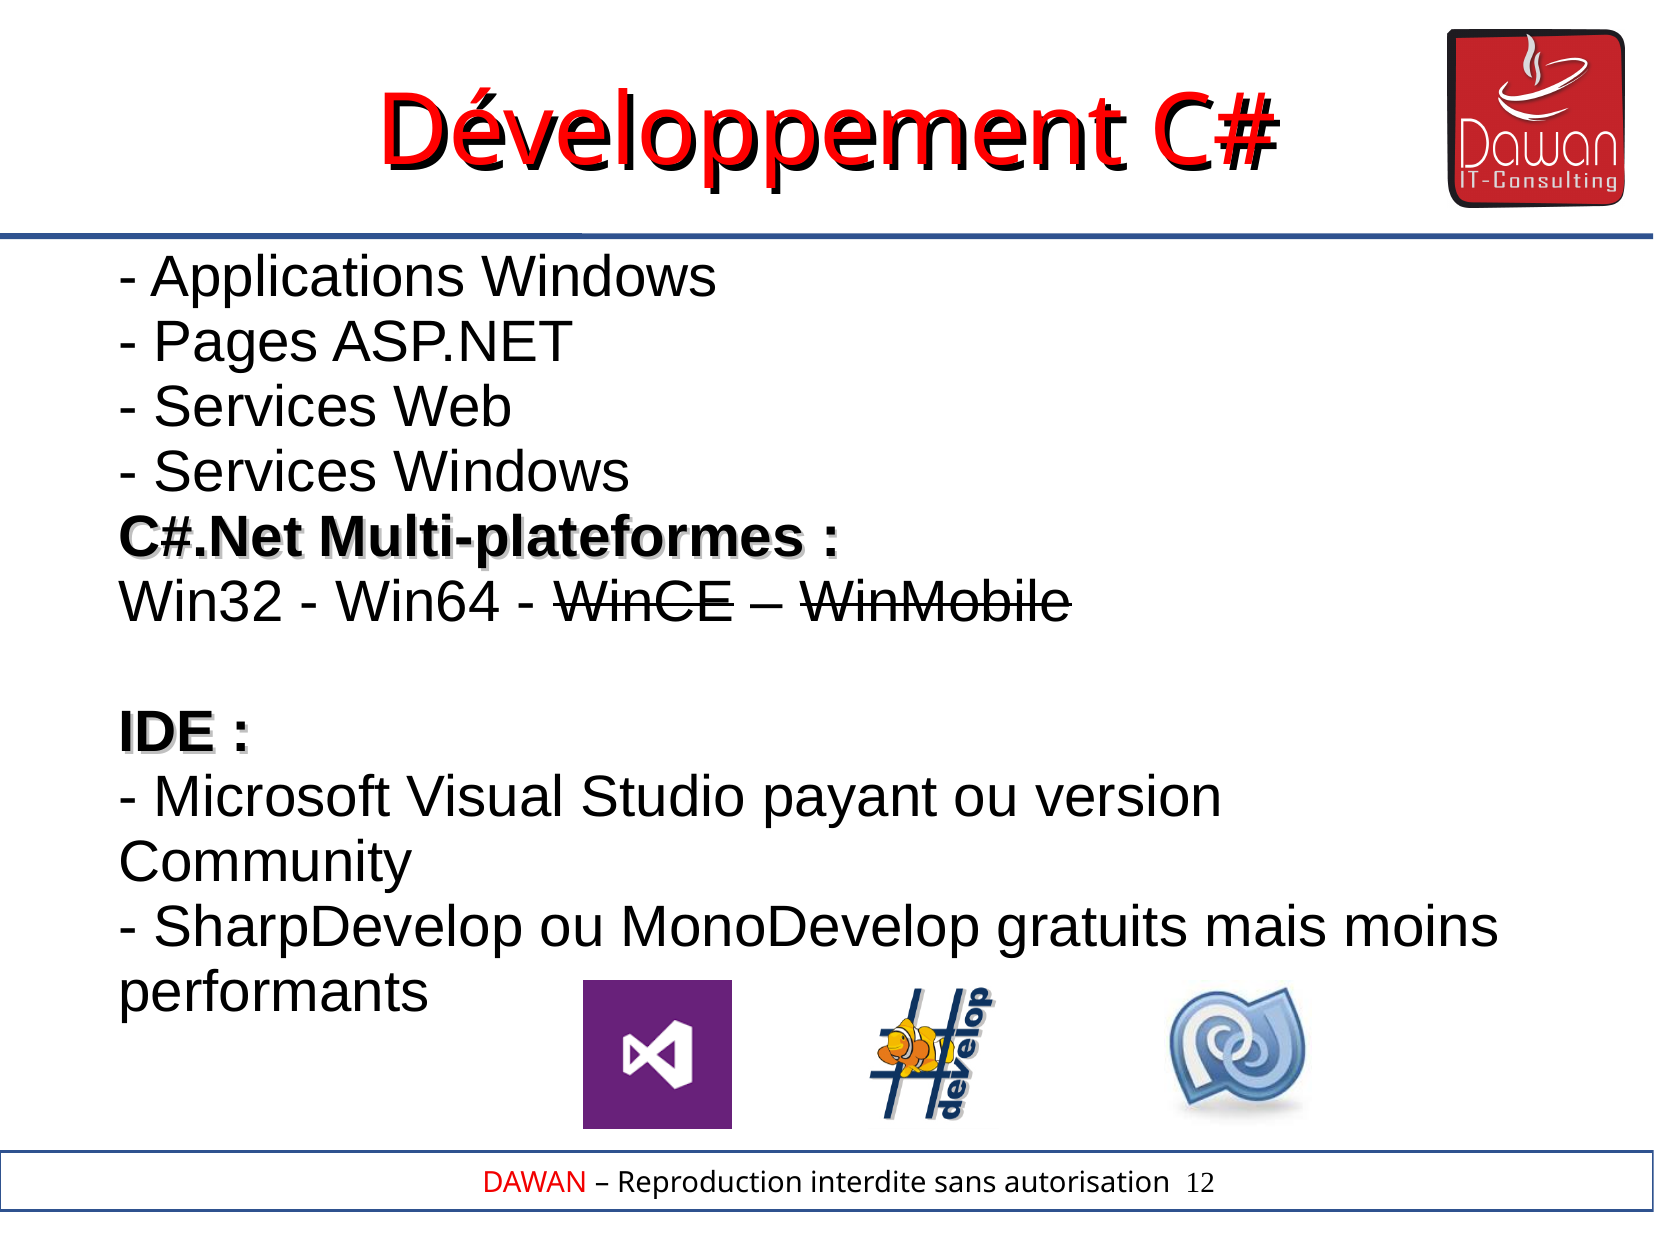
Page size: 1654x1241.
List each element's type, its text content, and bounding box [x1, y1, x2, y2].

text_box Développement C# [88, 50, 1565, 182]
text_box [1185, 1163, 1565, 1228]
picture [1164, 980, 1312, 1129]
picture [868, 980, 999, 1129]
text_box - Applications Windows - Pages ASP.NET - Services Web - Services Windows C#.Net Multi-plateformes : Win32 - Win64 - WinCE – WinMobile IDE : - Microsoft Visual Studio payant ou version Community - SharpDevelop ou MonoDevelop gratuits mais moins performants [103, 236, 1536, 1097]
picture [583, 980, 732, 1129]
